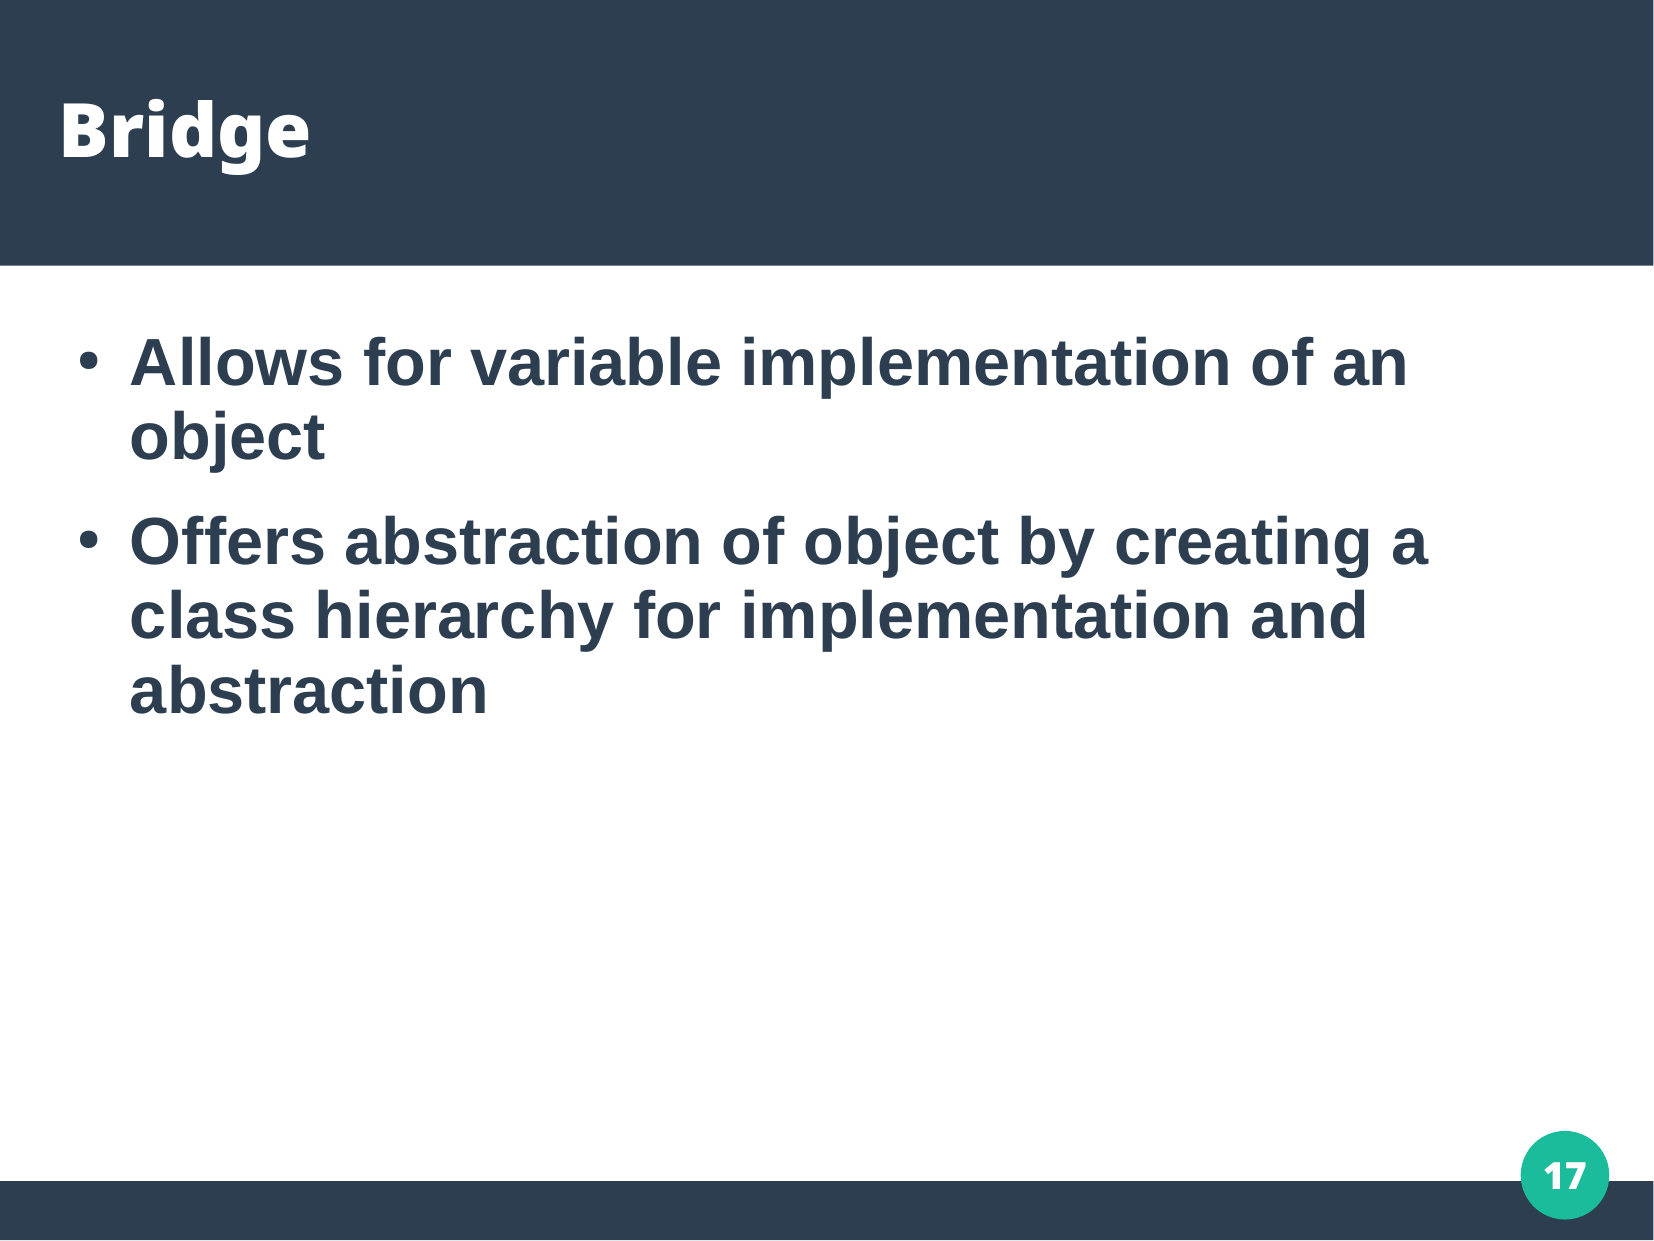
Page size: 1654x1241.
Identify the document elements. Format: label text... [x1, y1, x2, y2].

title Bridge [59, 49, 1595, 207]
list Allows for variable implementation of an object Offers abstraction of object by creating a class hierarchy for implementation and abstraction [59, 324, 1595, 1152]
